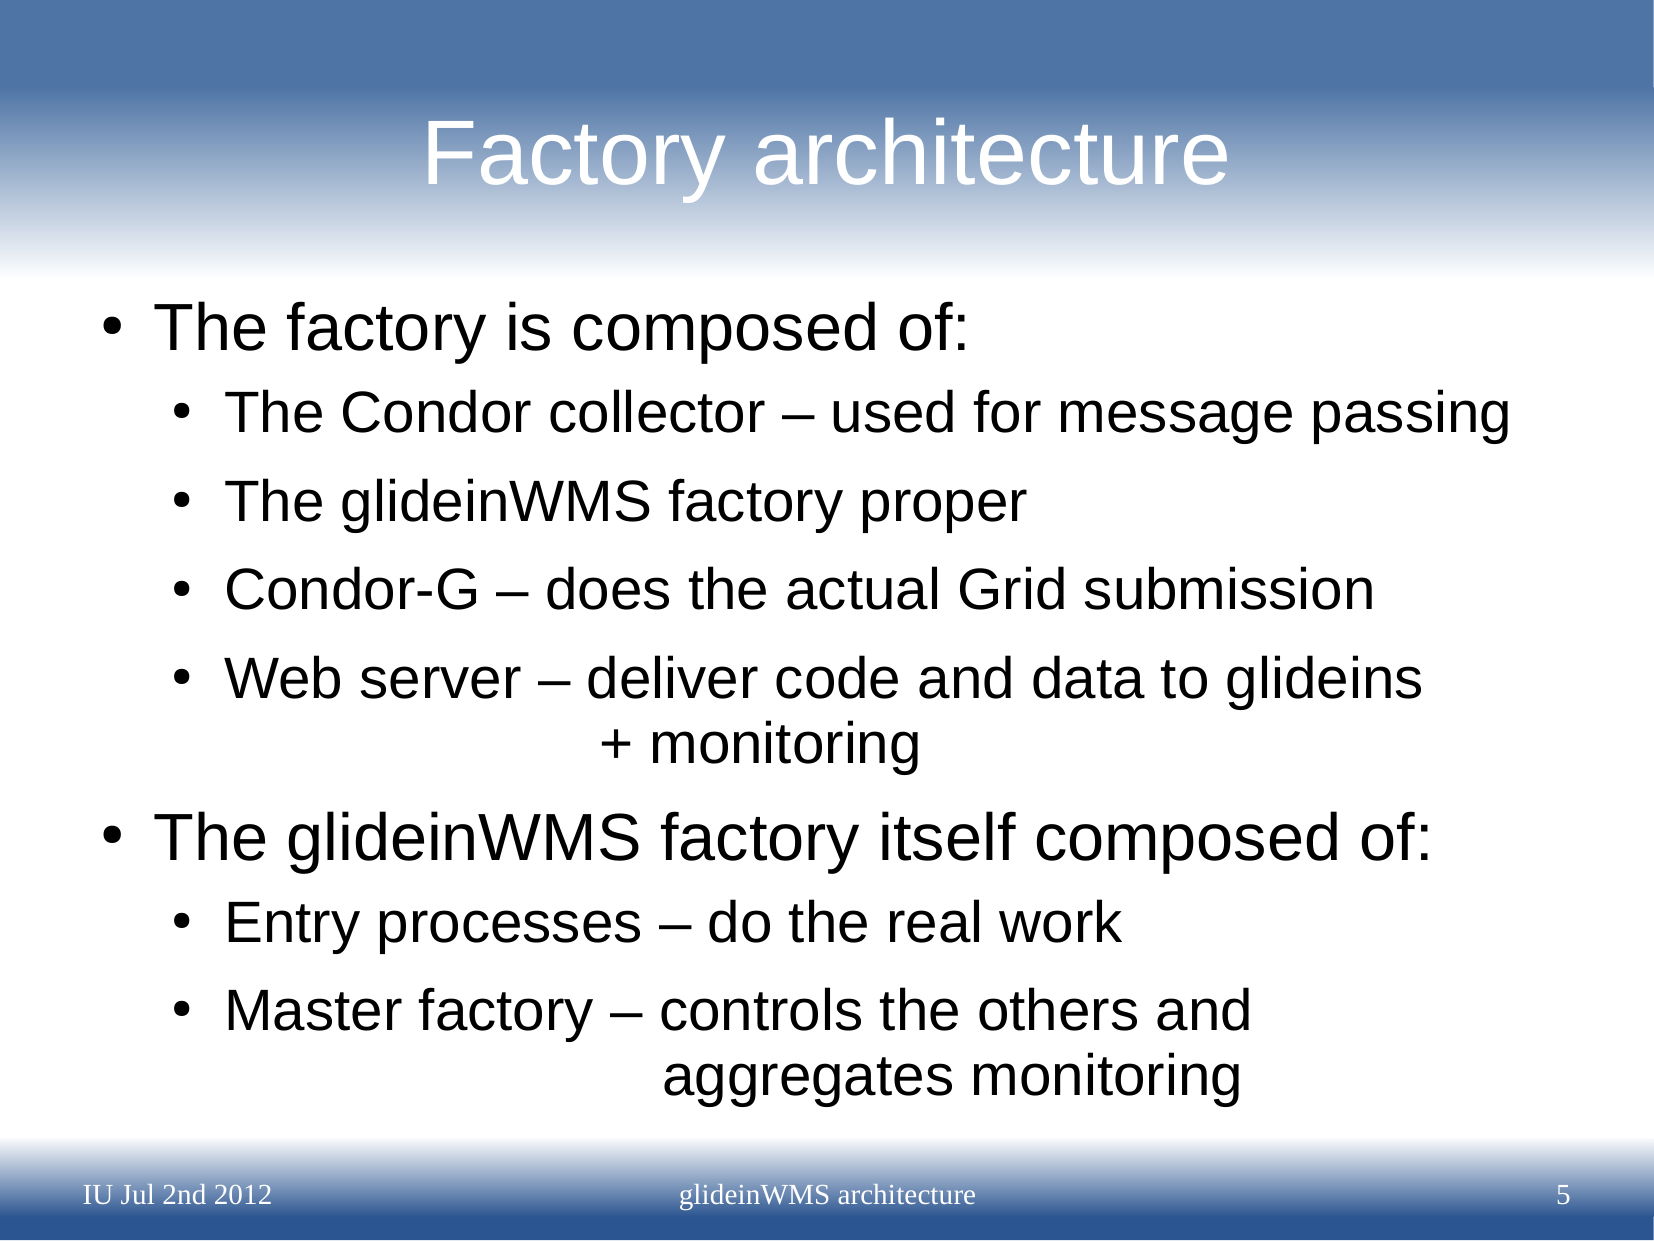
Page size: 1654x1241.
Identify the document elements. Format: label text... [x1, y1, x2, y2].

list The factory is composed of: The Condor collector – used for message passing The glideinWMS factory proper Condor-G – does the actual Grid submission Web server – deliver code and data to glideins + monitoring The glideinWMS factory itself composed of: Entry processes – do the real work Master factory – controls the others and aggregates monitoring [82, 290, 1571, 1109]
title Factory architecture [82, 56, 1571, 250]
